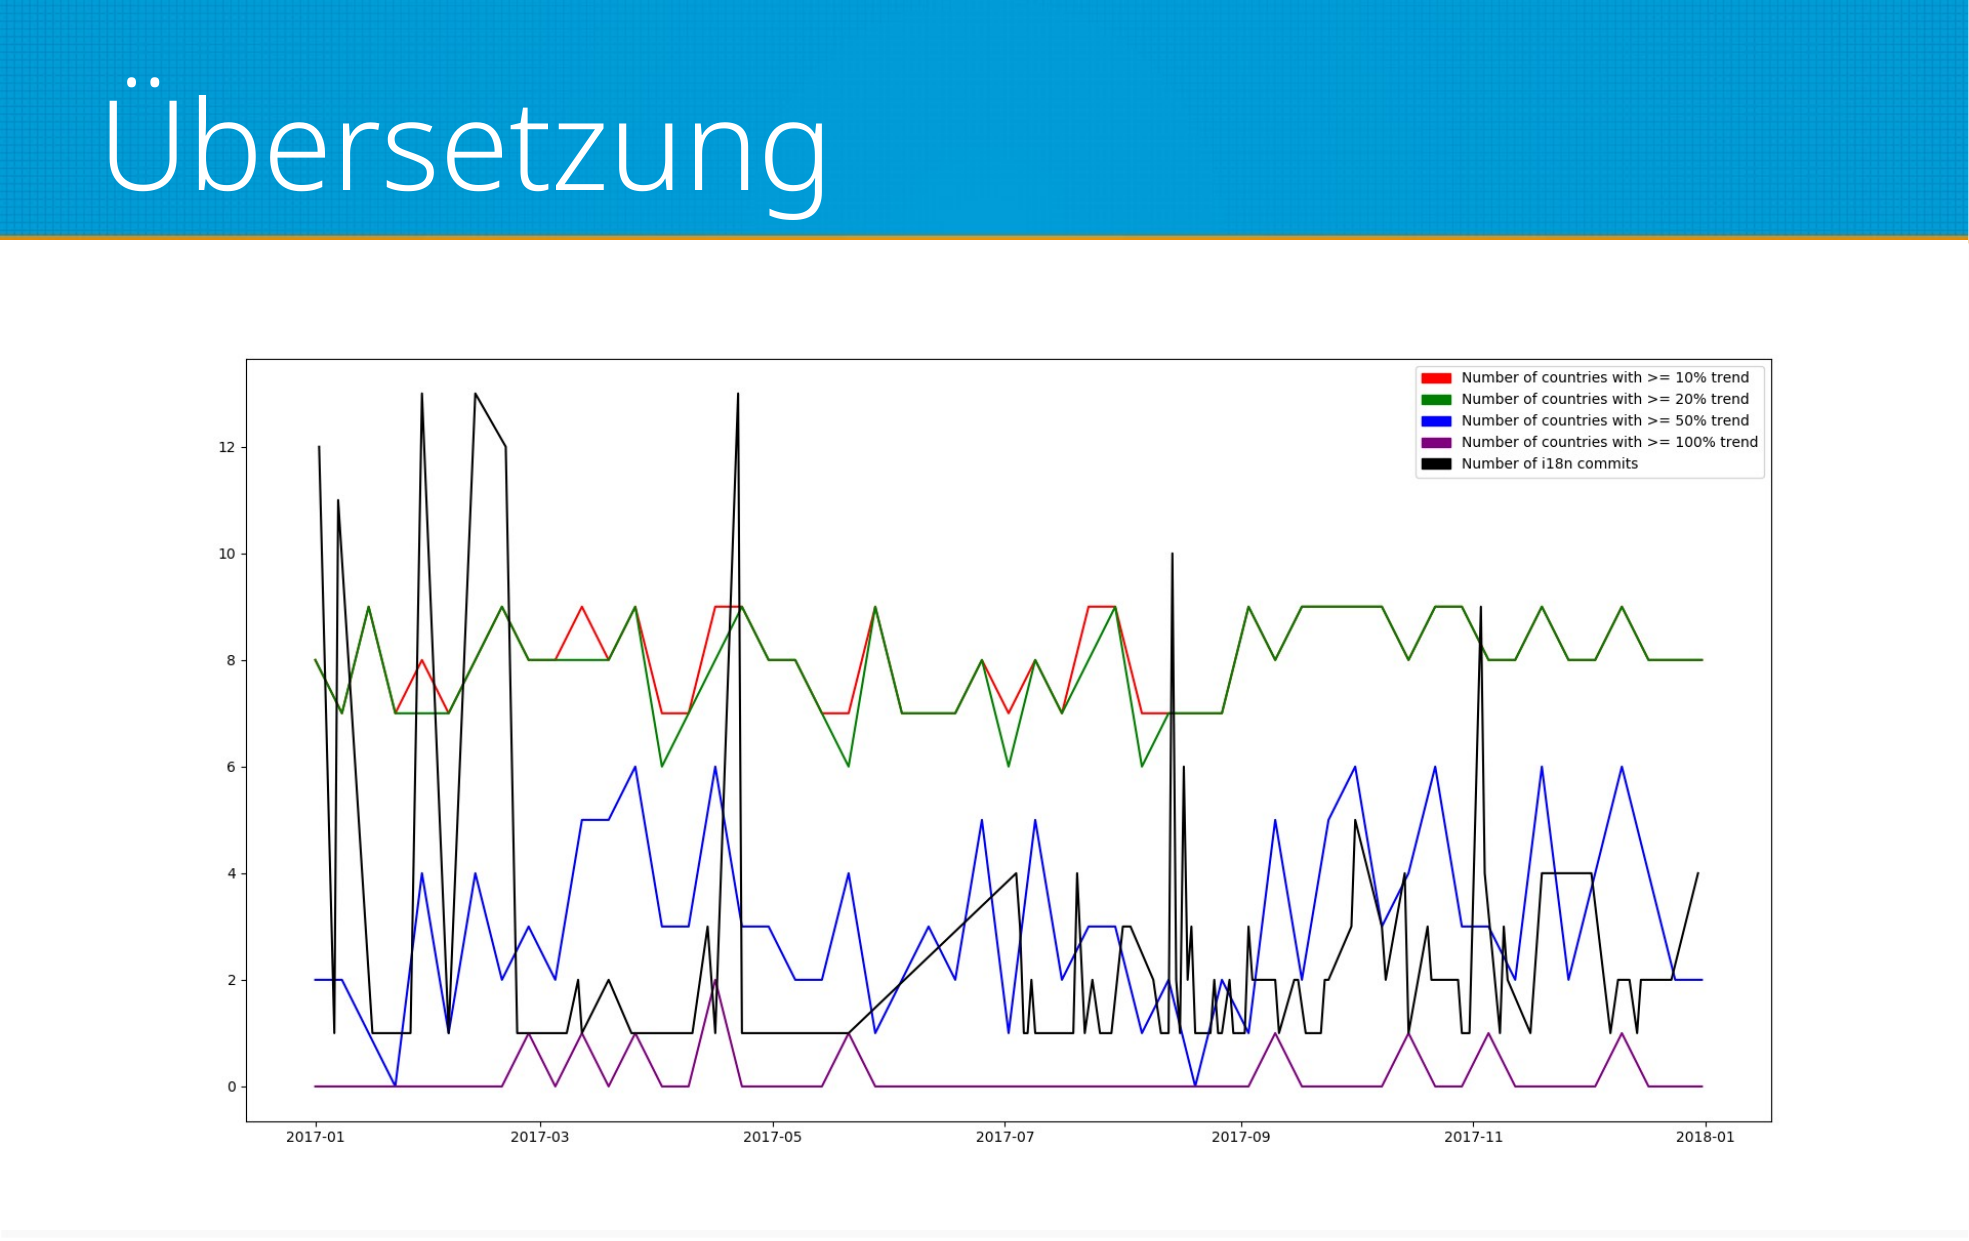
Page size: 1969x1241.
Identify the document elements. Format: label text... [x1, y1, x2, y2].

title Übersetzung [98, 19, 1870, 227]
picture [0, 233, 1969, 1241]
